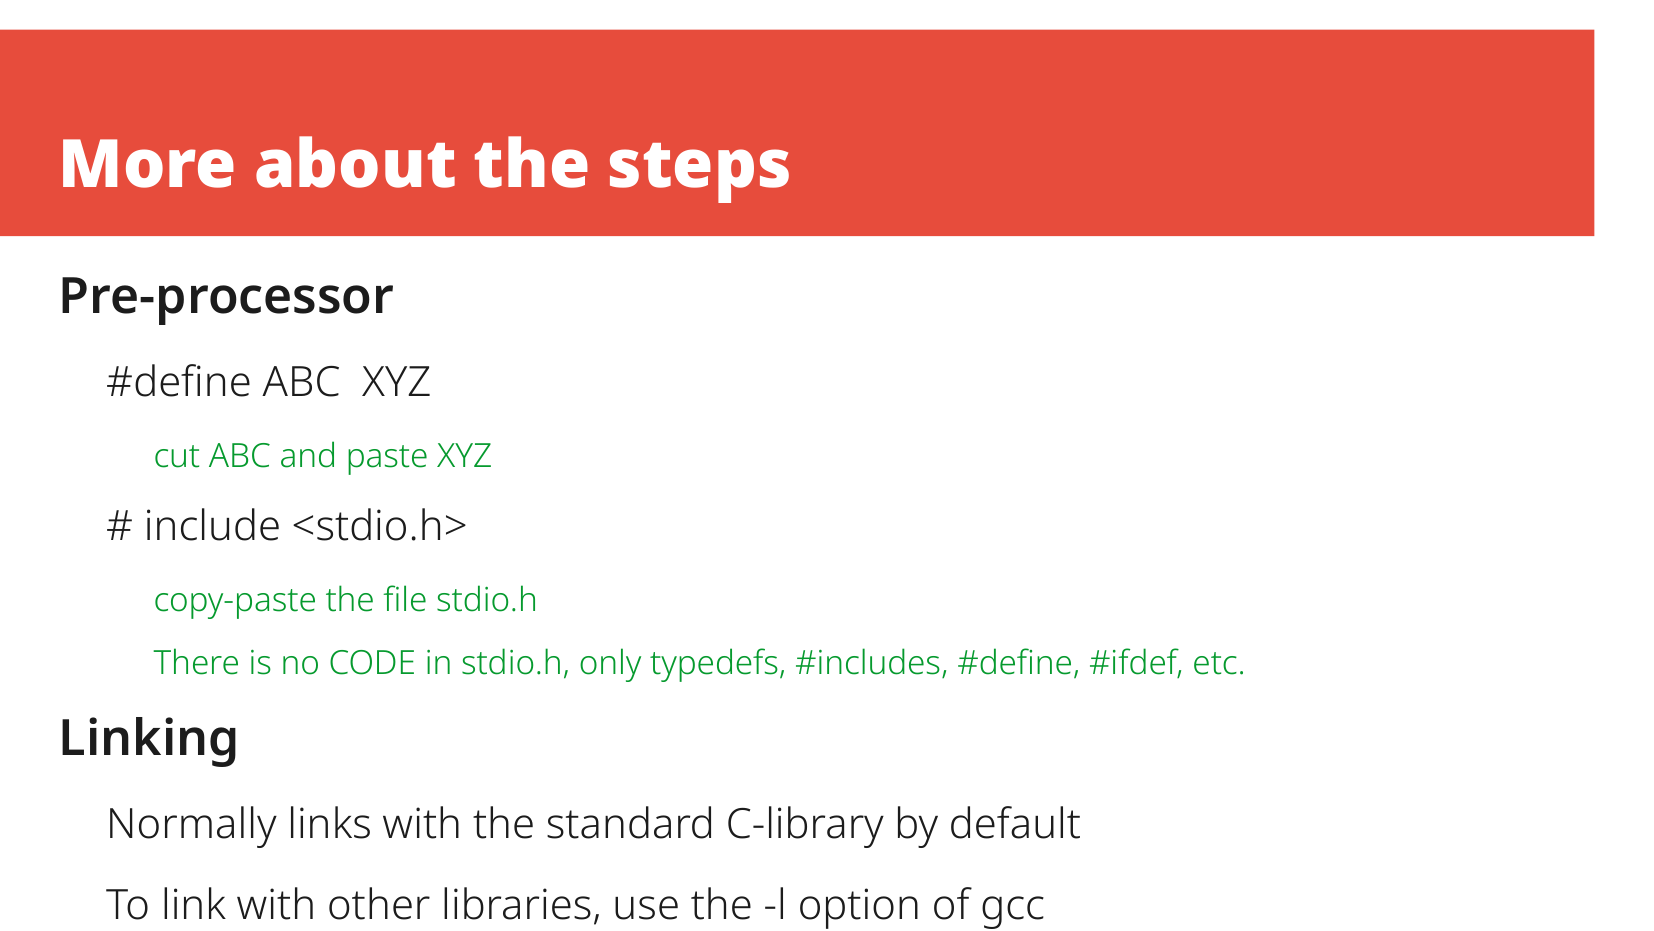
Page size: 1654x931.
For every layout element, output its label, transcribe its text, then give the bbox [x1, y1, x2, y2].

title More about the steps [59, 59, 1595, 207]
list Pre-processor #define ABC XYZ cut ABC and paste XYZ # include <stdio.h> copy-paste the file stdio.h There is no CODE in stdio.h, only typedefs, #includes, #define, #ifdef, etc. Linking Normally links with the standard C-library by default To link with other libraries, use the -l option of gcc cc main.c -lm -lncurses -o main # links with libm.so and libncurses.so [59, 259, 1630, 931]
